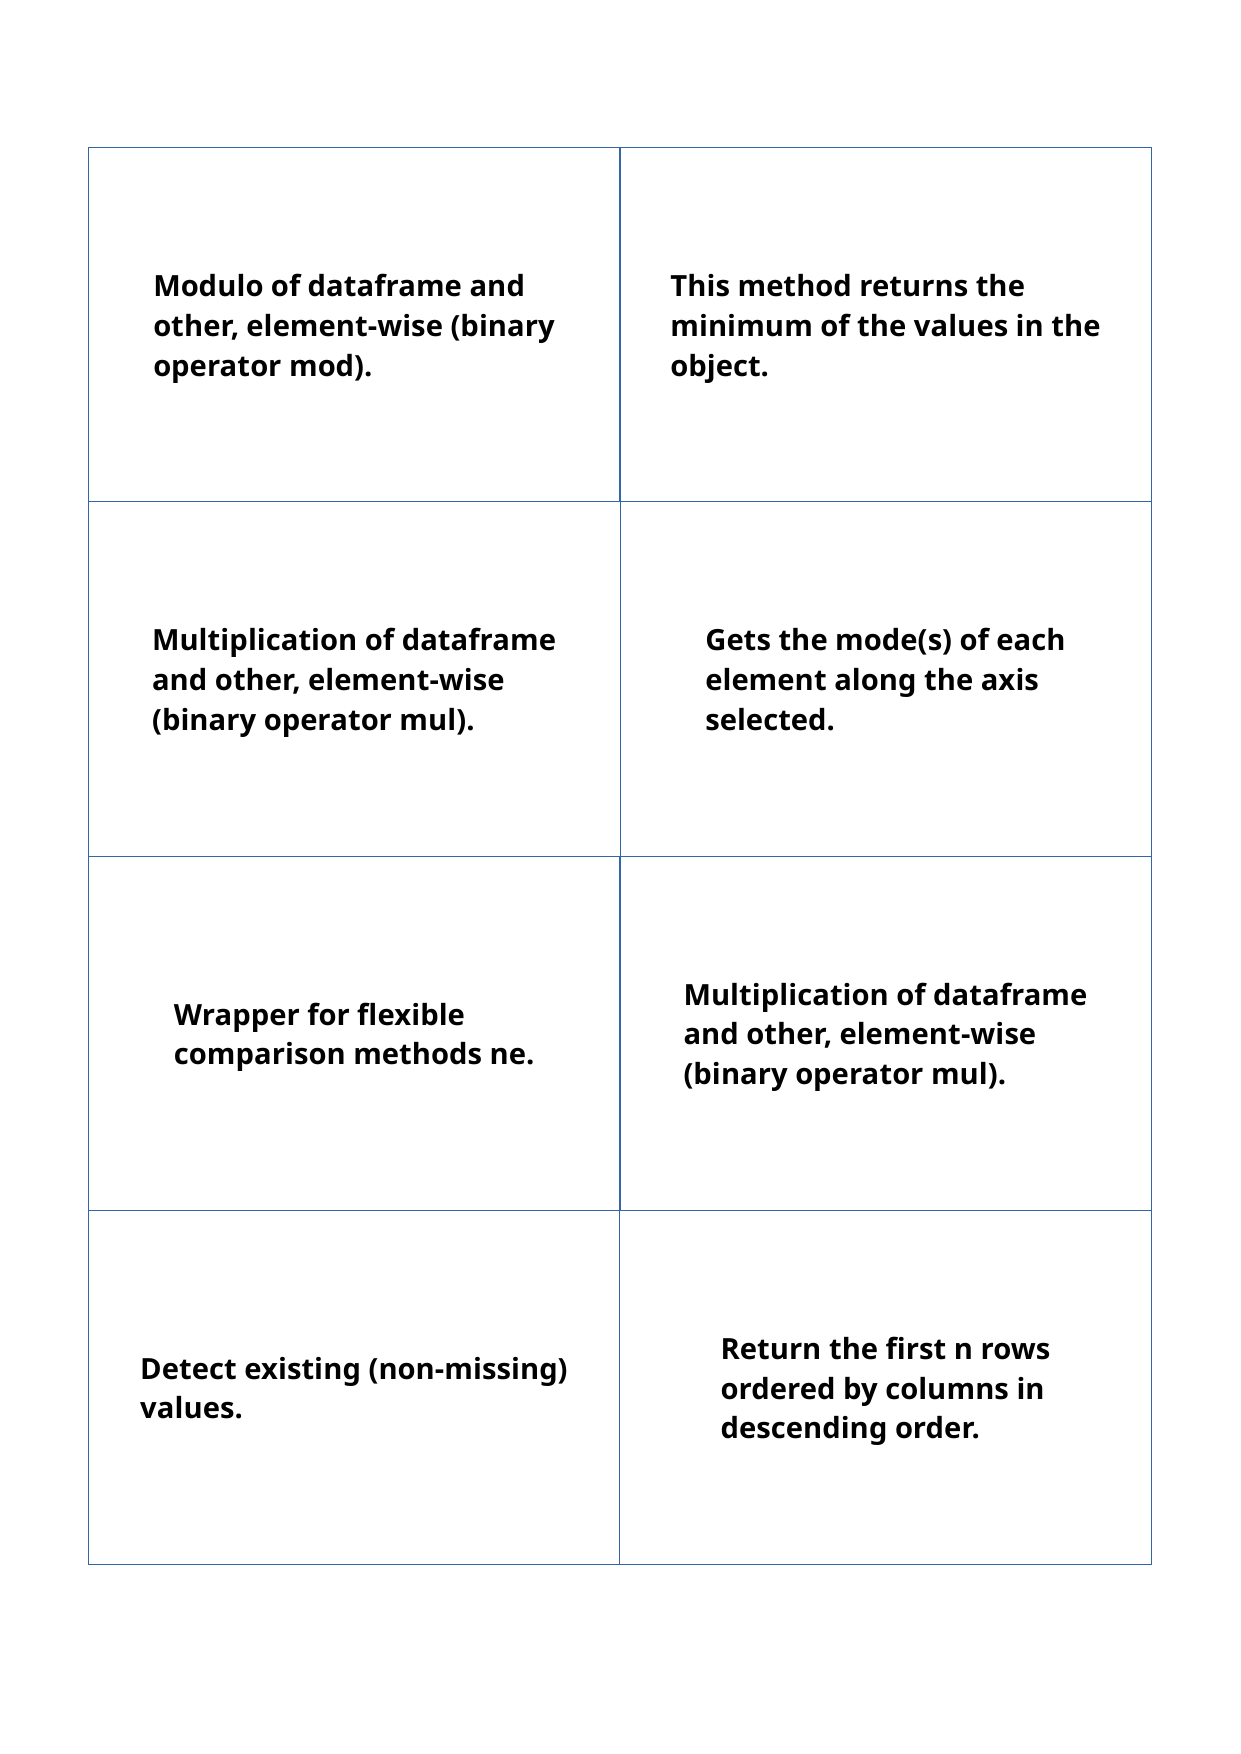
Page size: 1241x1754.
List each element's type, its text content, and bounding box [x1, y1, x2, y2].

text_box Wrapper for flexible comparison methods ne. [88, 856, 620, 1210]
text_box Multiplication of dataframe and other, element-wise (binary operator mul). [88, 501, 620, 856]
text_box Multiplication of dataframe and other, element-wise (binary operator mul). [620, 856, 1152, 1210]
text_box Return the first n rows ordered by columns in descending order. [619, 1210, 1152, 1565]
text_box Modulo of dataframe and other, element-wise (binary operator mod). [88, 147, 620, 501]
text_box This method returns the minimum of the values in the object. [620, 147, 1152, 501]
text_box Detect existing (non-missing) values. [88, 1210, 619, 1565]
text_box Gets the mode(s) of each element along the axis selected. [620, 501, 1152, 856]
